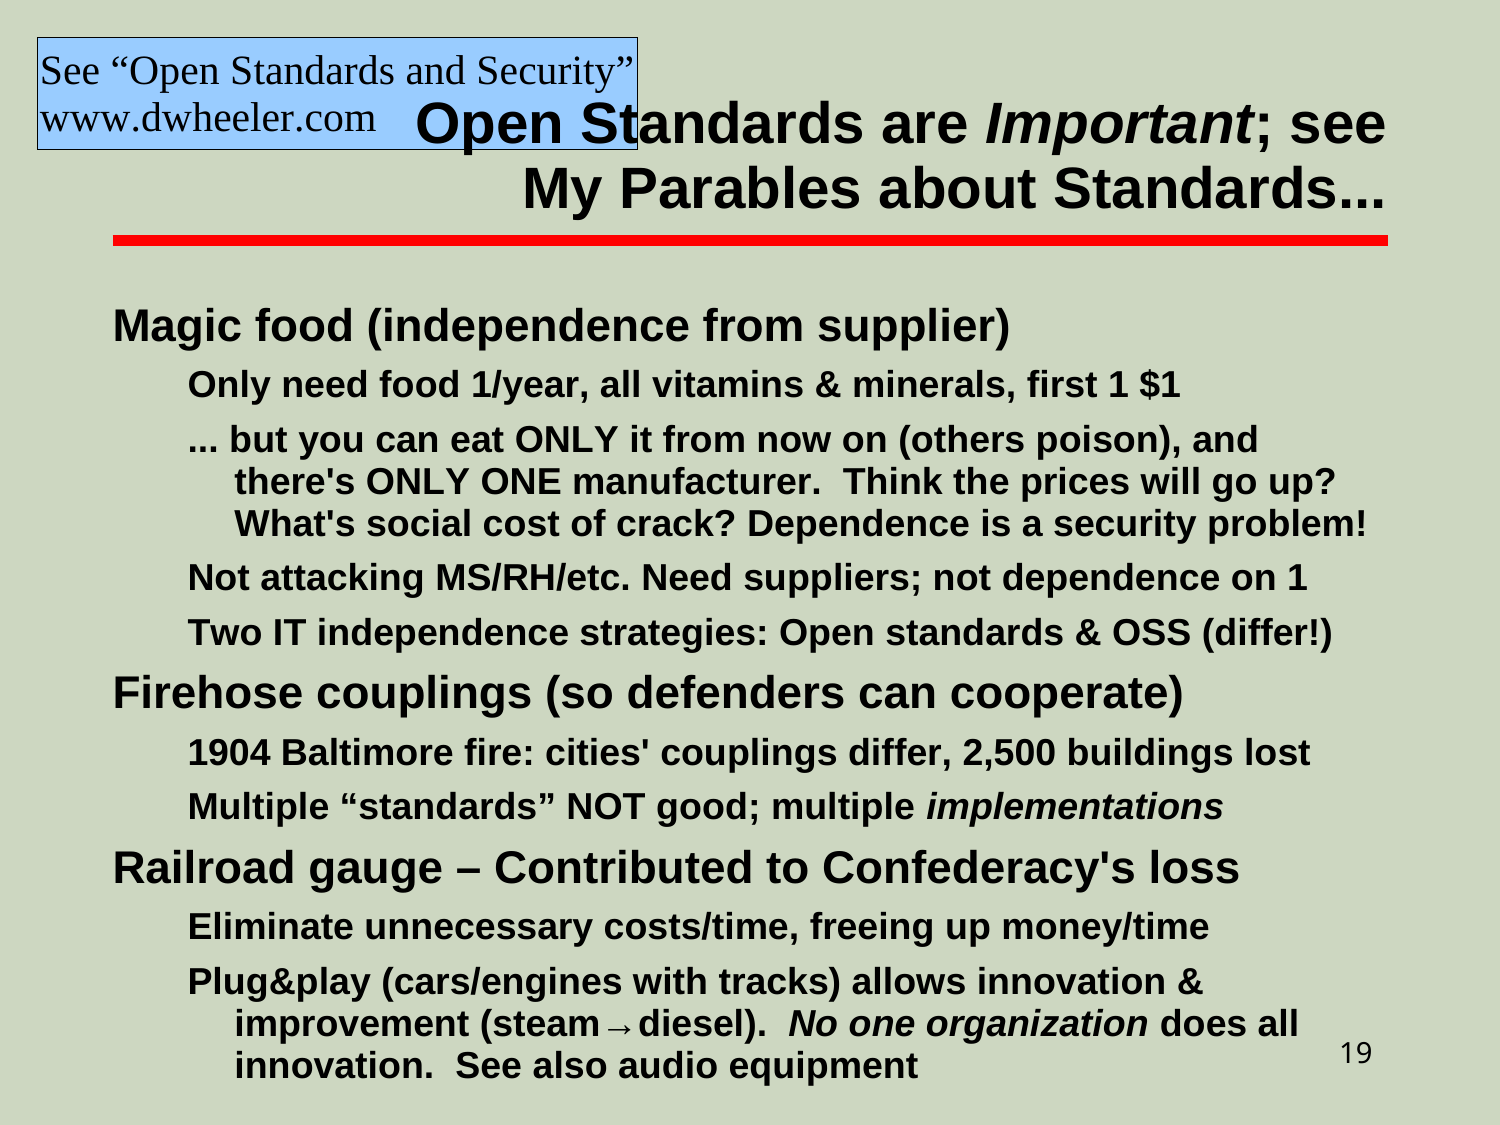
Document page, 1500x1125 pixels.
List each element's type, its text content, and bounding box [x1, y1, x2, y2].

text_box See “Open Standards and Security” www.dwheeler.com [37, 37, 638, 150]
list Magic food (independence from supplier) Only need food 1/year, all vitamins & minerals, first 1 $1 ... but you can eat ONLY it from now on (others poison), and there's ONLY ONE manufacturer. Think the prices will go up? What's social cost of crack? Dependence is a security problem! Not attacking MS/RH/etc. Need suppliers; not dependence on 1 Two IT independence strategies: Open standards & OSS (differ!) Firehose couplings (so defenders can cooperate) 1904 Baltimore fire: cities' couplings differ, 2,500 buildings lost Multiple “standards” NOT good; multiple implementations Railroad gauge – Contributed to Confederacy's loss Eliminate unnecessary costs/time, freeing up money/time Plug&play (cars/engines with tracks) allows innovation & improvement (steam→diesel). No one organization does all innovation. See also audio equipment [112, 299, 1388, 1111]
title Open Standards are Important; see My Parables about Standards... [337, 87, 1388, 225]
